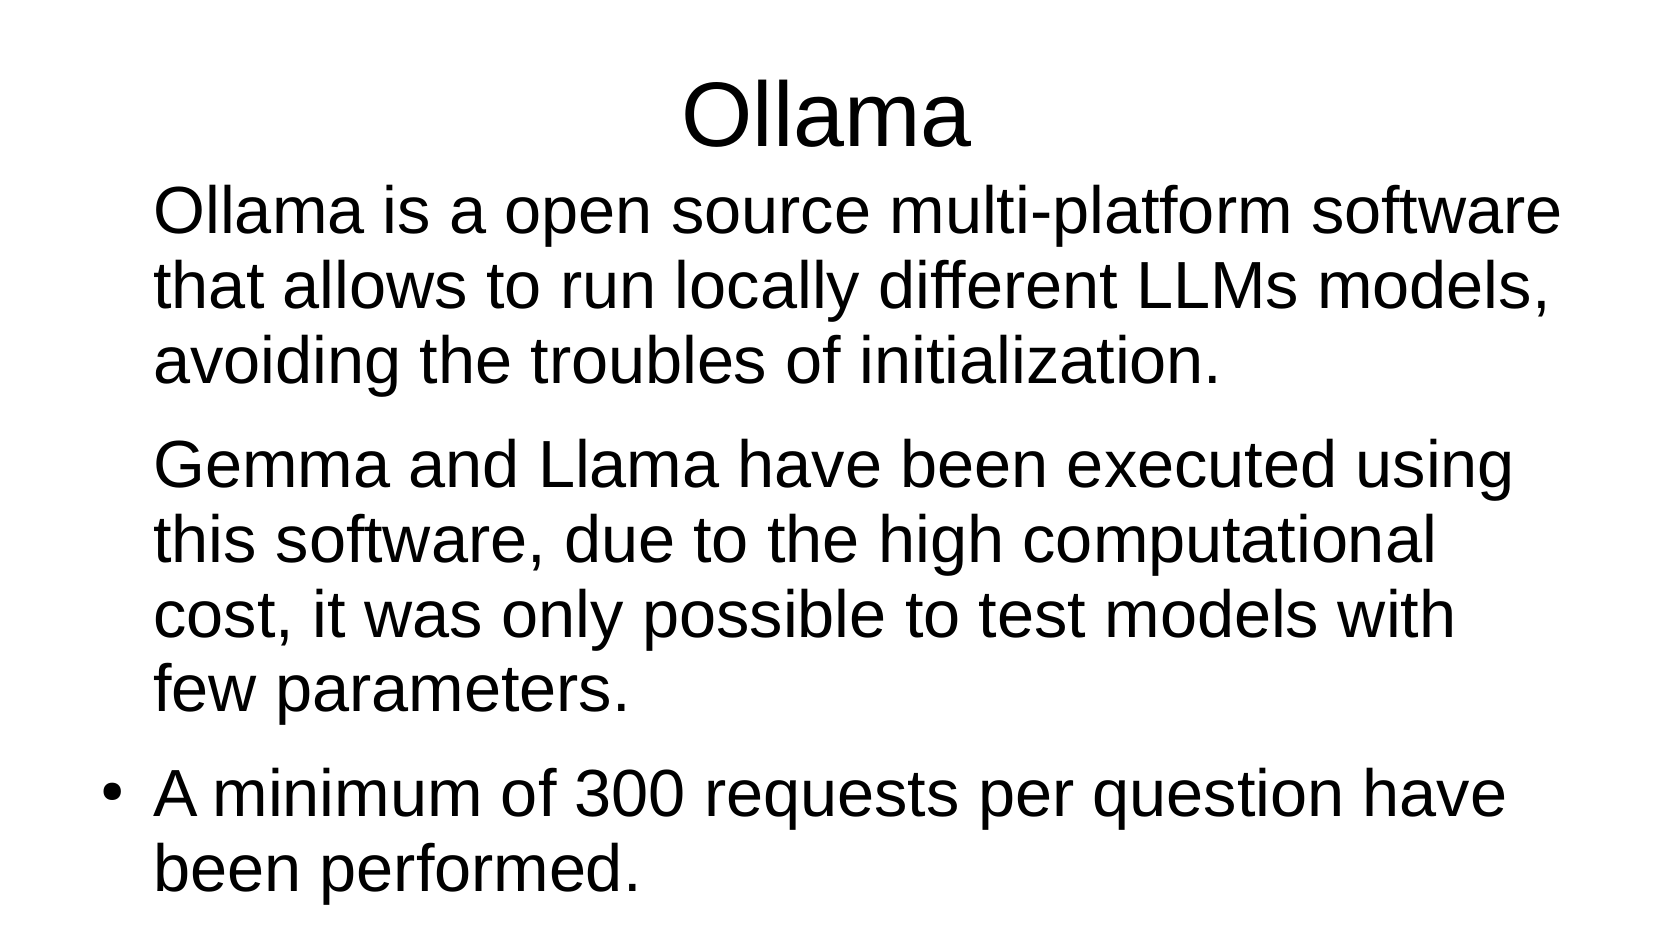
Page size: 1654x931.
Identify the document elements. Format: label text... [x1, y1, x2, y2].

title Ollama [82, 37, 1571, 173]
list Ollama is a open source multi-platform software that allows to run locally different LLMs models, avoiding the troubles of initialization. Gemma and Llama have been executed using this software, due to the high computational cost, it was only possible to test models with few parameters. A minimum of 300 requests per question have been performed. [82, 173, 1571, 916]
